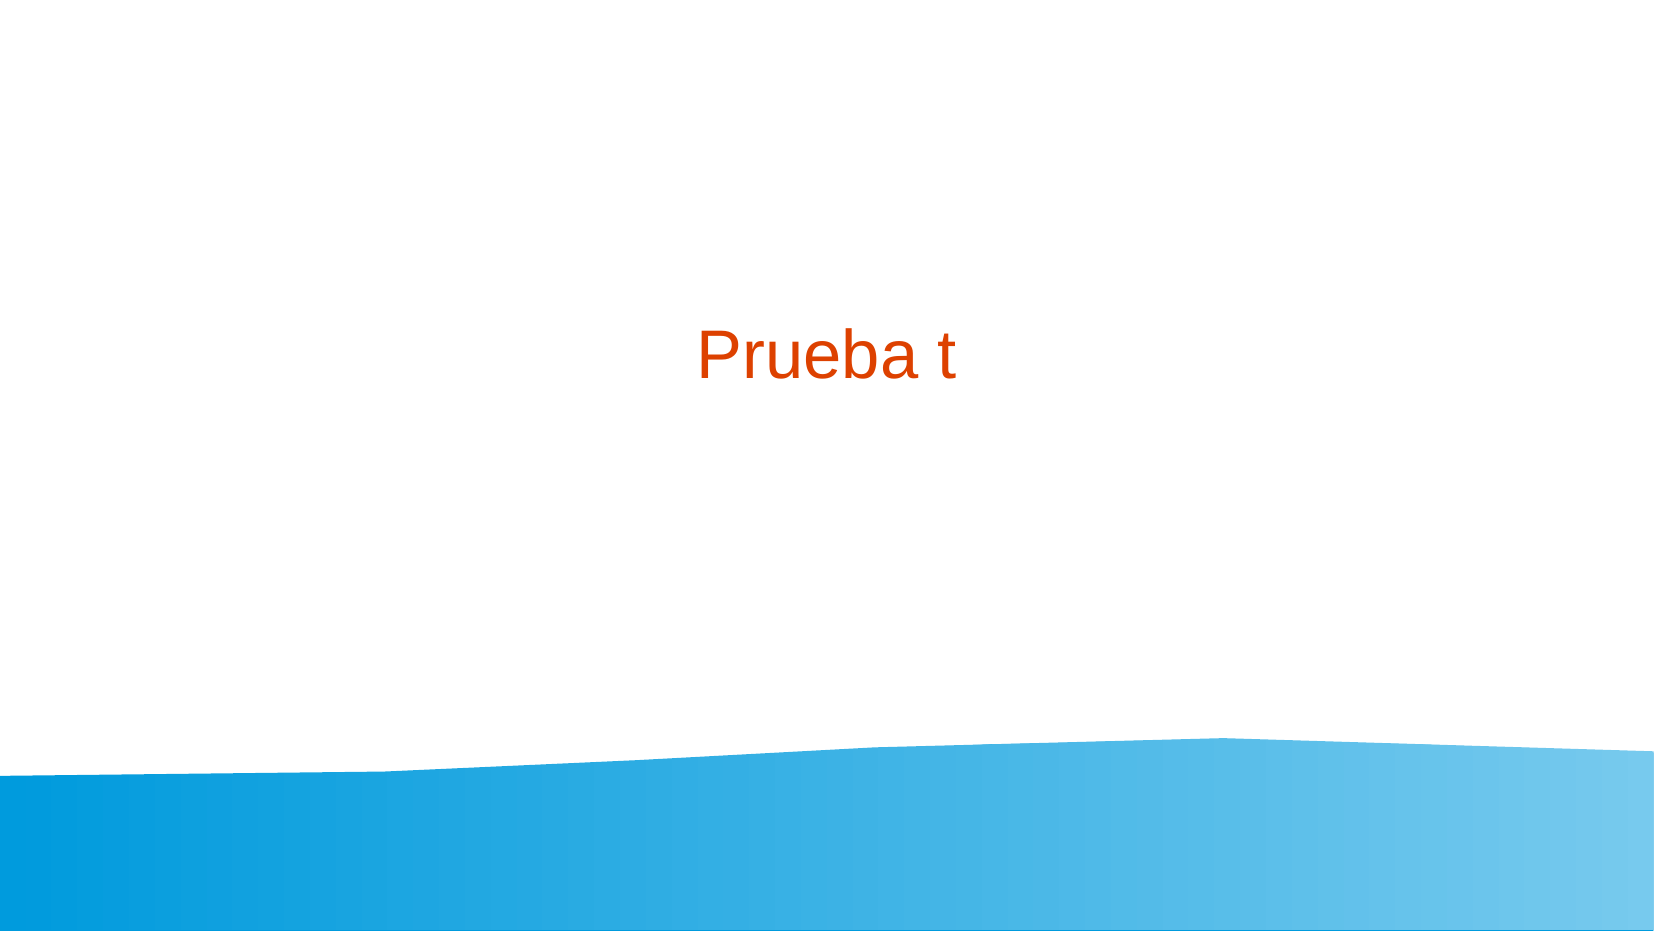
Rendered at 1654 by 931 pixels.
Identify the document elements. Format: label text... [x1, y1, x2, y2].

title Prueba t [88, 265, 1565, 443]
